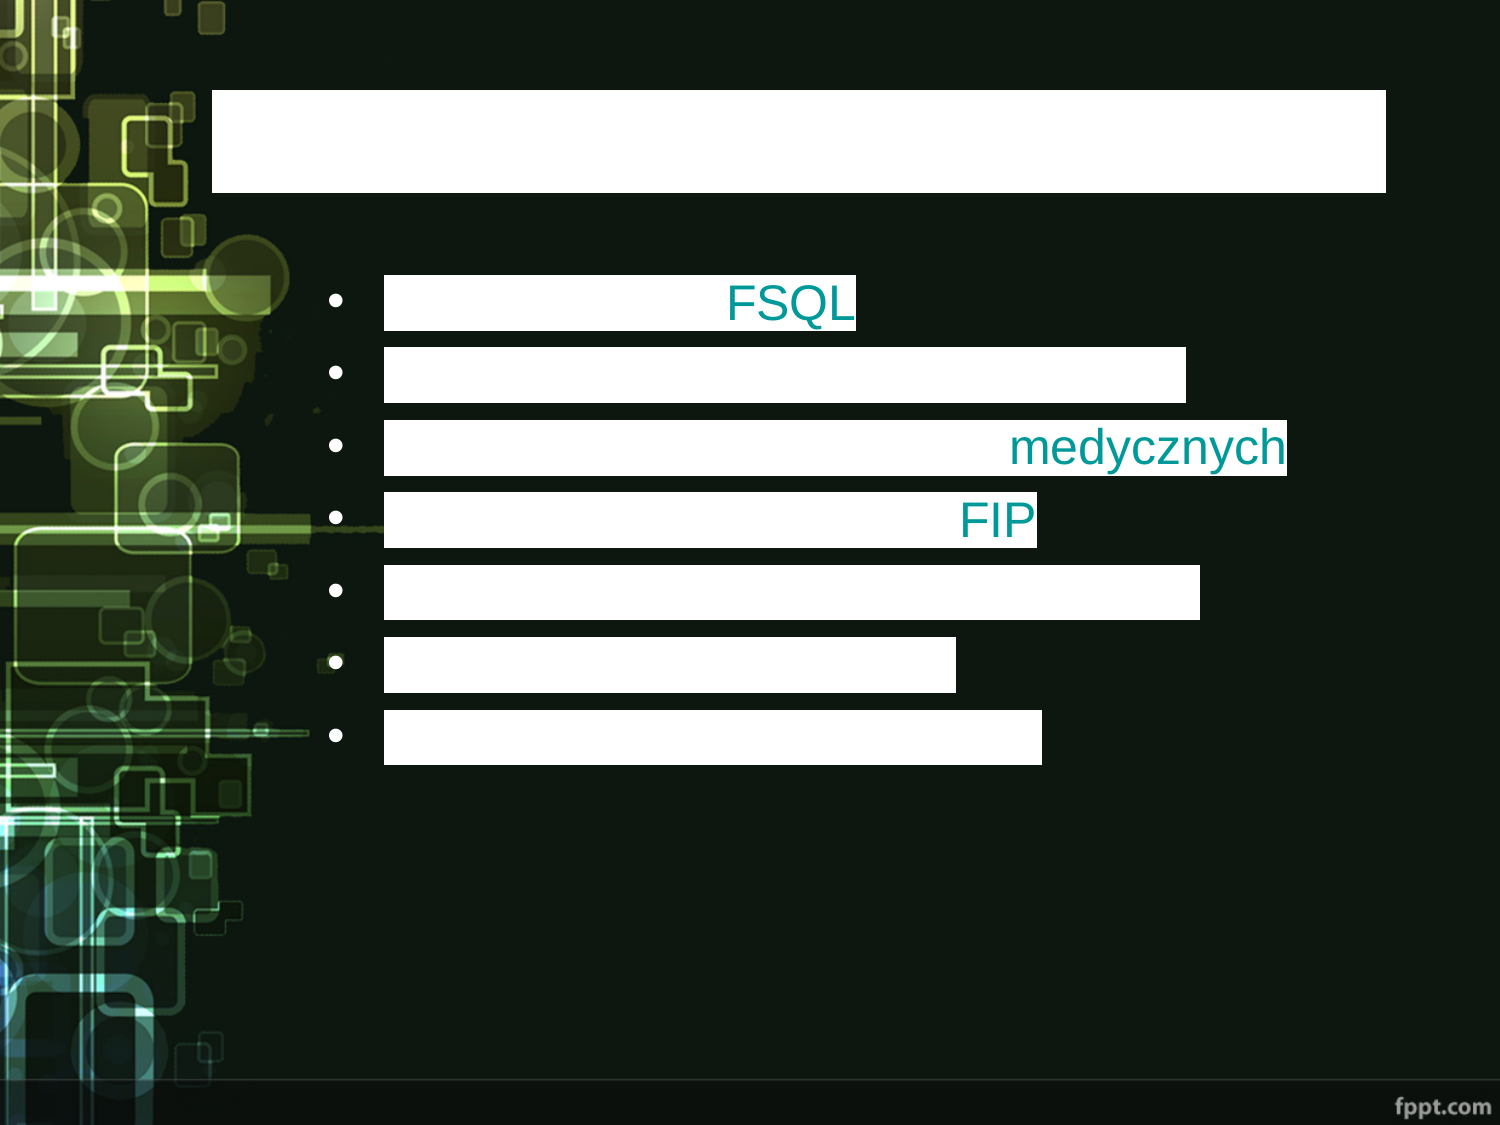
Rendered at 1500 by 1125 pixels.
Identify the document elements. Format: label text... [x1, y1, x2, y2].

list Bazy danych – FSQL Rozpoznawanie obrazów i kształtów Zastosowanie w systemach medycznych Przetwarzanie obrazów – FIP Zarządzanie pakietami w sieci – FLR Zastosowania w ekonomii Systemy wspomagania - ABS [312, 262, 1426, 1005]
picture [0, 0, 1500, 1125]
title Zastosowania logiki rozmytej [123, 42, 1474, 231]
